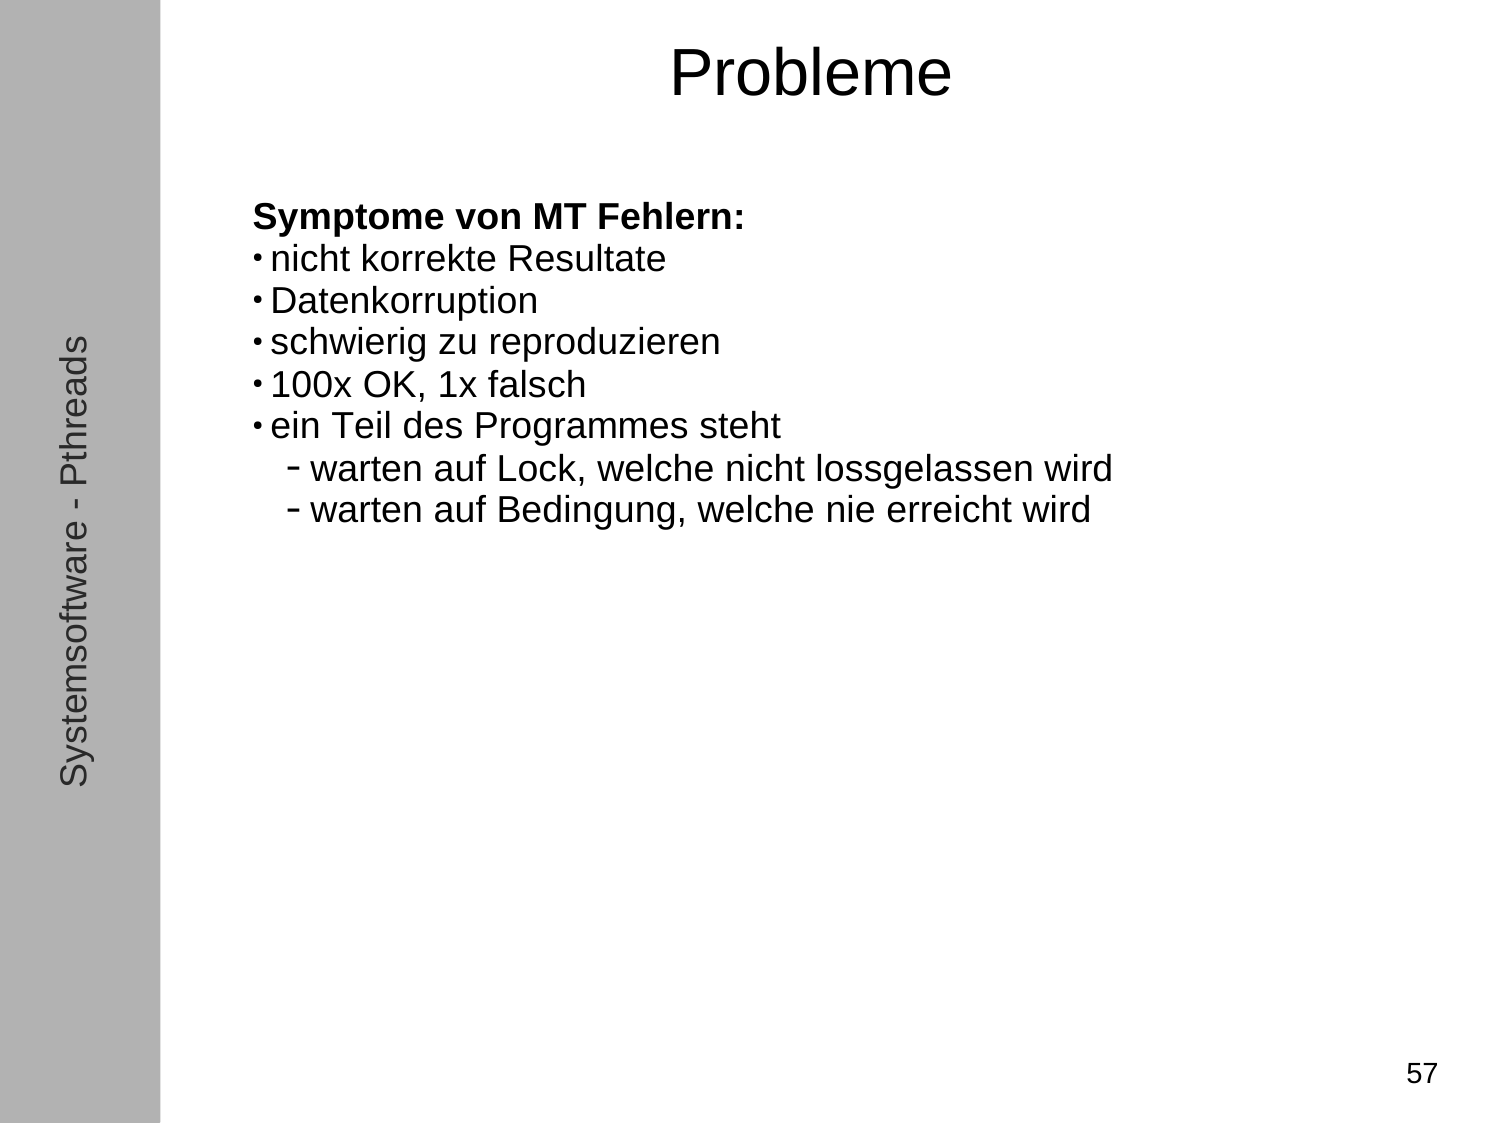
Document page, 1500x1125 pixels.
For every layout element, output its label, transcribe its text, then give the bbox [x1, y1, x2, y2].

text_box <number> [1406, 1057, 1500, 1106]
text_box Probleme [638, 27, 986, 123]
text_box [0, 0, 160, 1123]
text_box Symptome von MT Fehlern: nicht korrekte Resultate Datenkorruption schwierig zu reproduzieren 100x OK, 1x falsch ein Teil des Programmes steht warten auf Lock, welche nicht lossgelassen wird warten auf Bedingung, welche nie erreicht wird [237, 187, 1448, 918]
text_box Systemsoftware - Pthreads [47, 1, 121, 1124]
